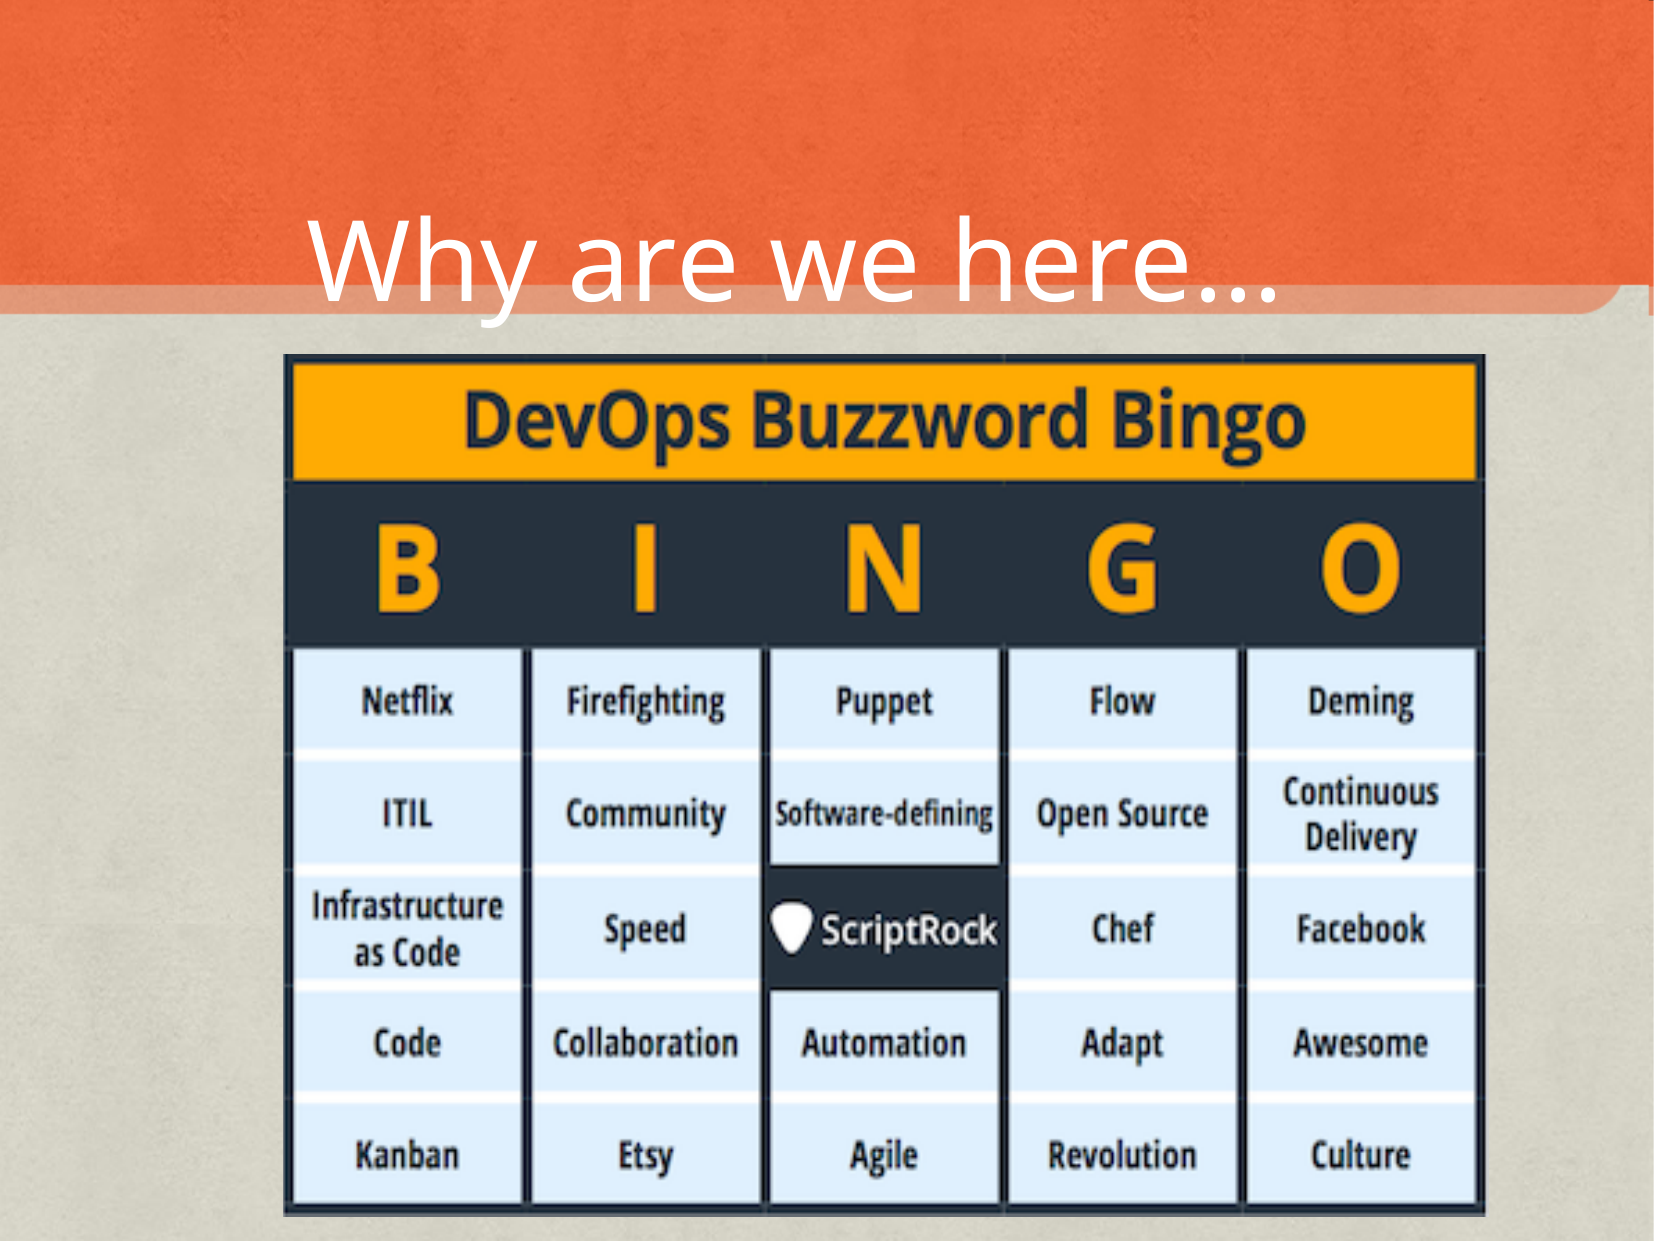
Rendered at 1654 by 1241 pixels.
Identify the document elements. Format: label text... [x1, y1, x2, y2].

picture [0, 0, 1654, 1241]
title Why are we here... [306, 189, 1654, 317]
